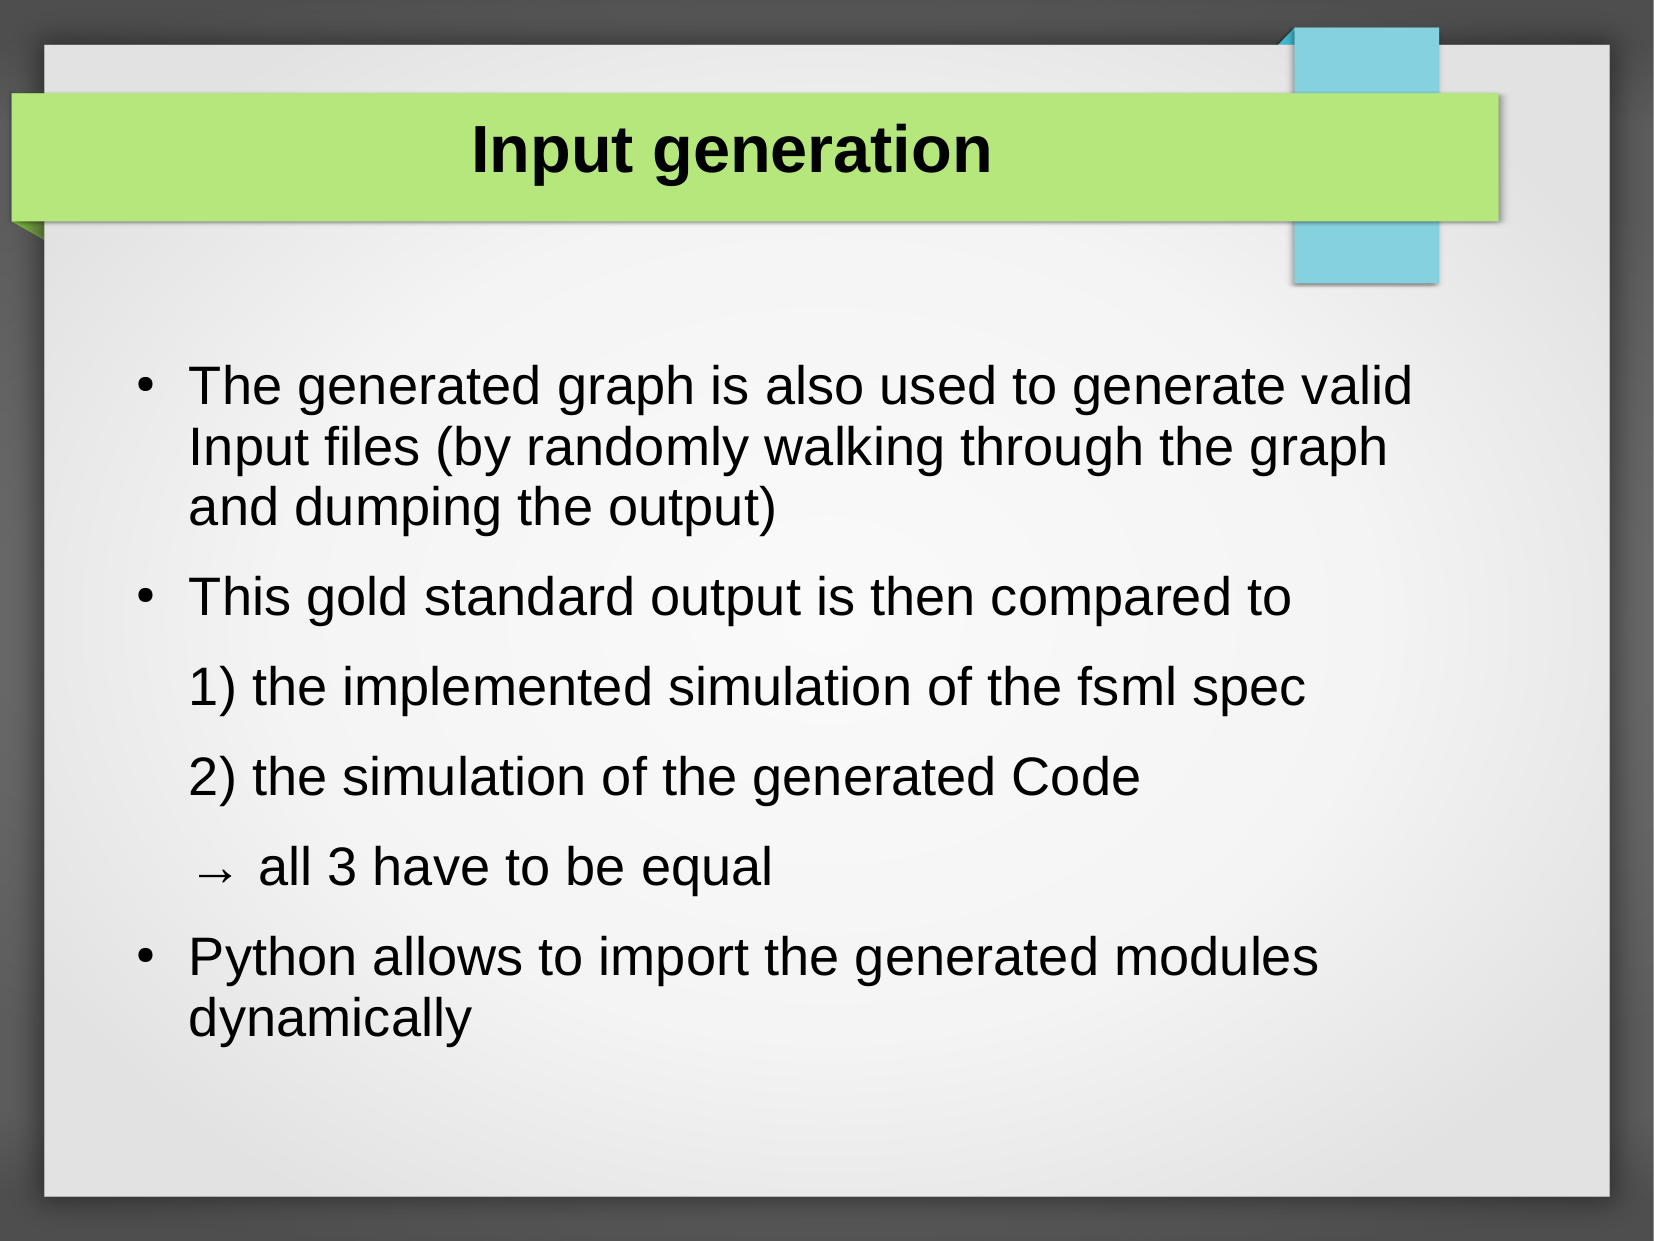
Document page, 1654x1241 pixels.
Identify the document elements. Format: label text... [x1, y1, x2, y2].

picture [0, 0, 1654, 1241]
text_box Input generation [188, 111, 1276, 187]
list The generated graph is also used to generate valid Input files (by randomly walking through the graph and dumping the output) This gold standard output is then compared to 1) the implemented simulation of the fsml spec 2) the simulation of the generated Code → all 3 have to be equal Python allows to import the generated modules dynamically [118, 355, 1477, 1075]
